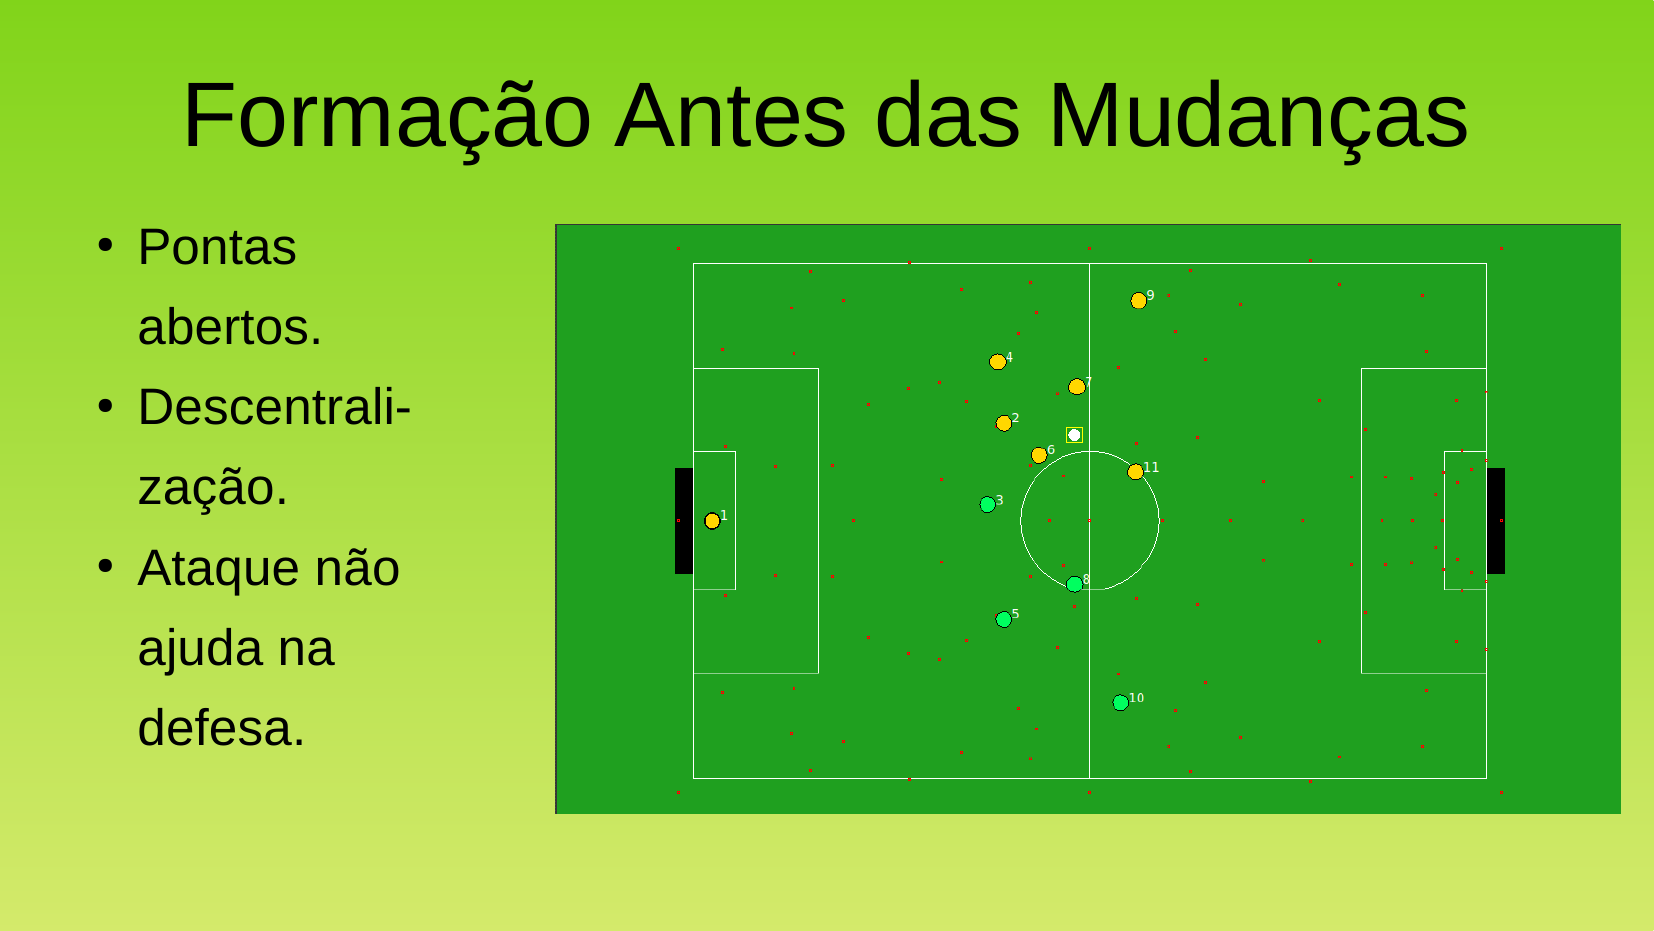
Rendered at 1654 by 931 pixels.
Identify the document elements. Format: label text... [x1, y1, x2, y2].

picture [555, 224, 1621, 814]
title Formação Antes das Mudanças [82, 37, 1571, 193]
list Pontas abertos. Descentrali- zação. Ataque não ajuda na defesa. [82, 217, 1571, 758]
